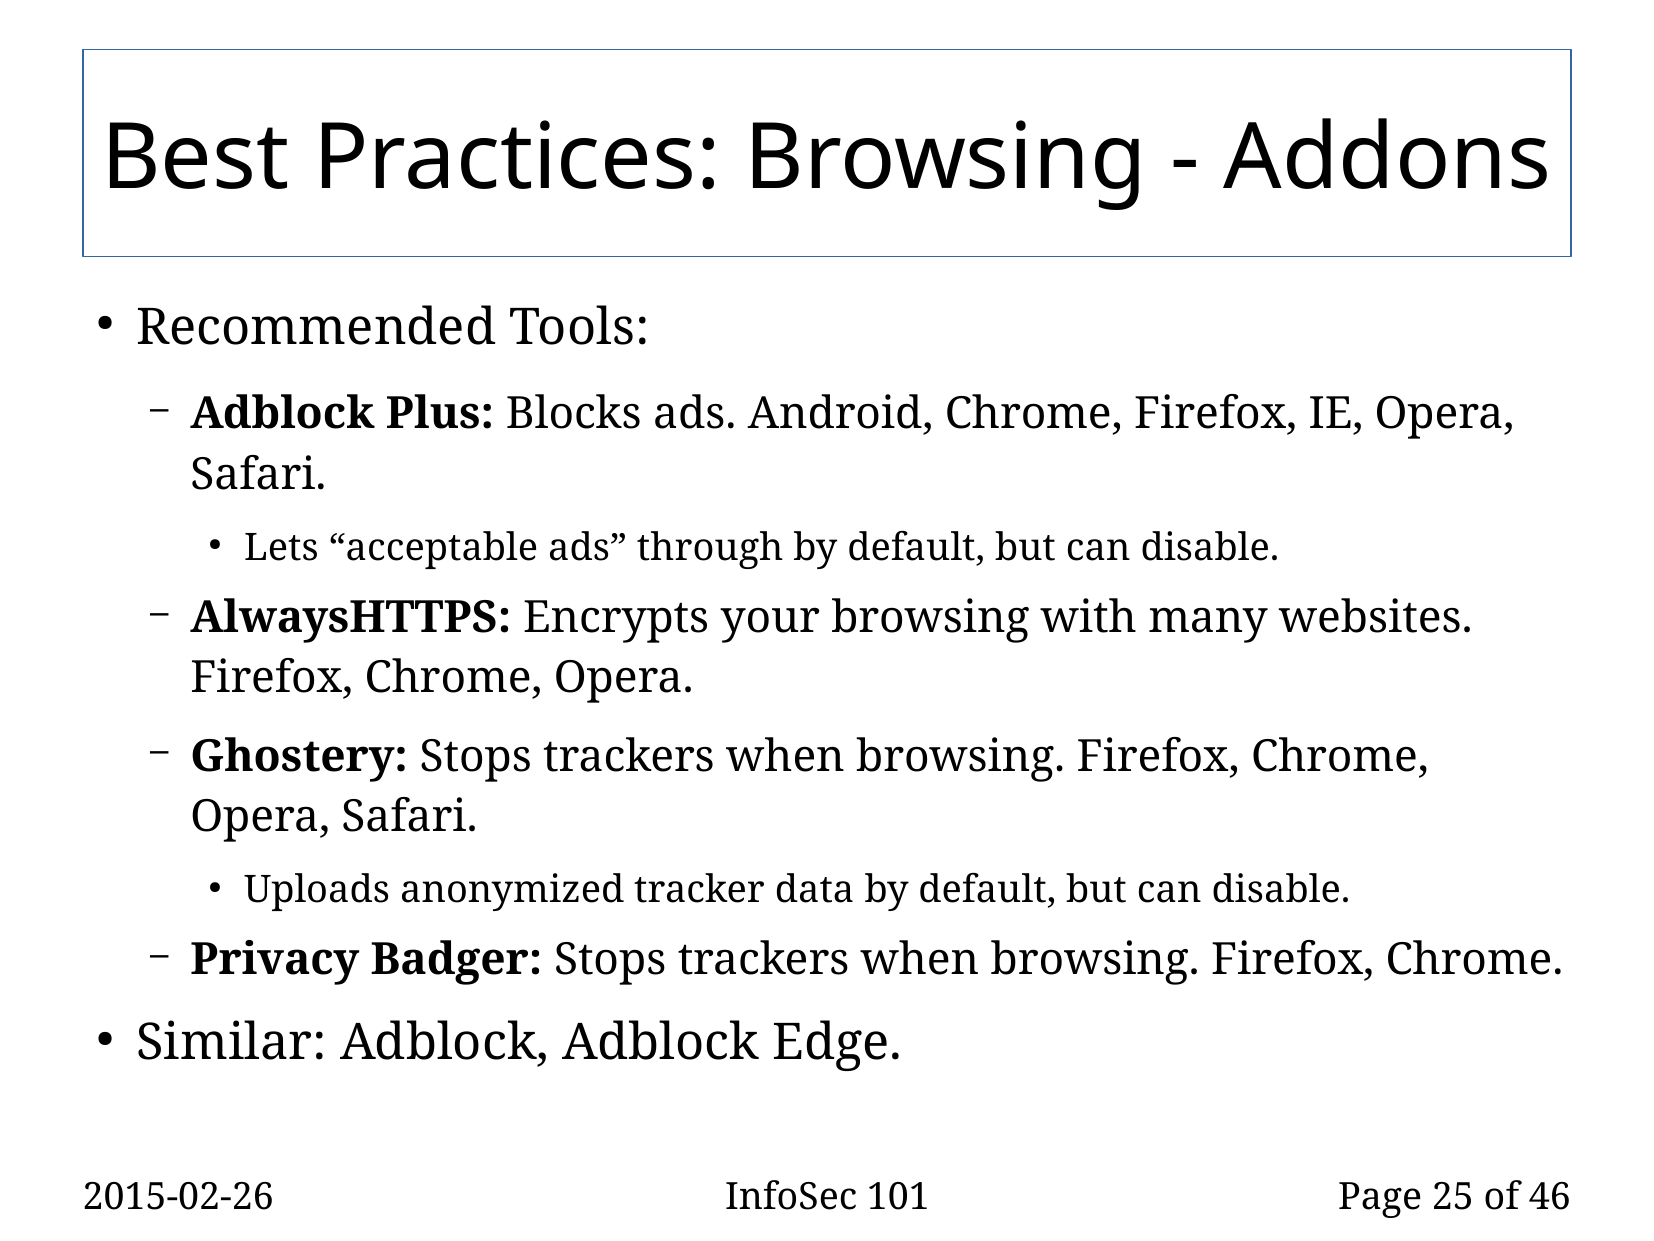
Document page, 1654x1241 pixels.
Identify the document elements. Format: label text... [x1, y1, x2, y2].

title Best Practices: Browsing - Addons [82, 49, 1571, 257]
list Recommended Tools: Adblock Plus: Blocks ads. Android, Chrome, Firefox, IE, Opera, Safari. Lets “acceptable ads” through by default, but can disable. AlwaysHTTPS: Encrypts your browsing with many websites. Firefox, Chrome, Opera. Ghostery: Stops trackers when browsing. Firefox, Chrome, Opera, Safari. Uploads anonymized tracker data by default, but can disable. Privacy Badger: Stops trackers when browsing. Firefox, Chrome. Similar: Adblock, Adblock Edge. [82, 290, 1571, 1126]
